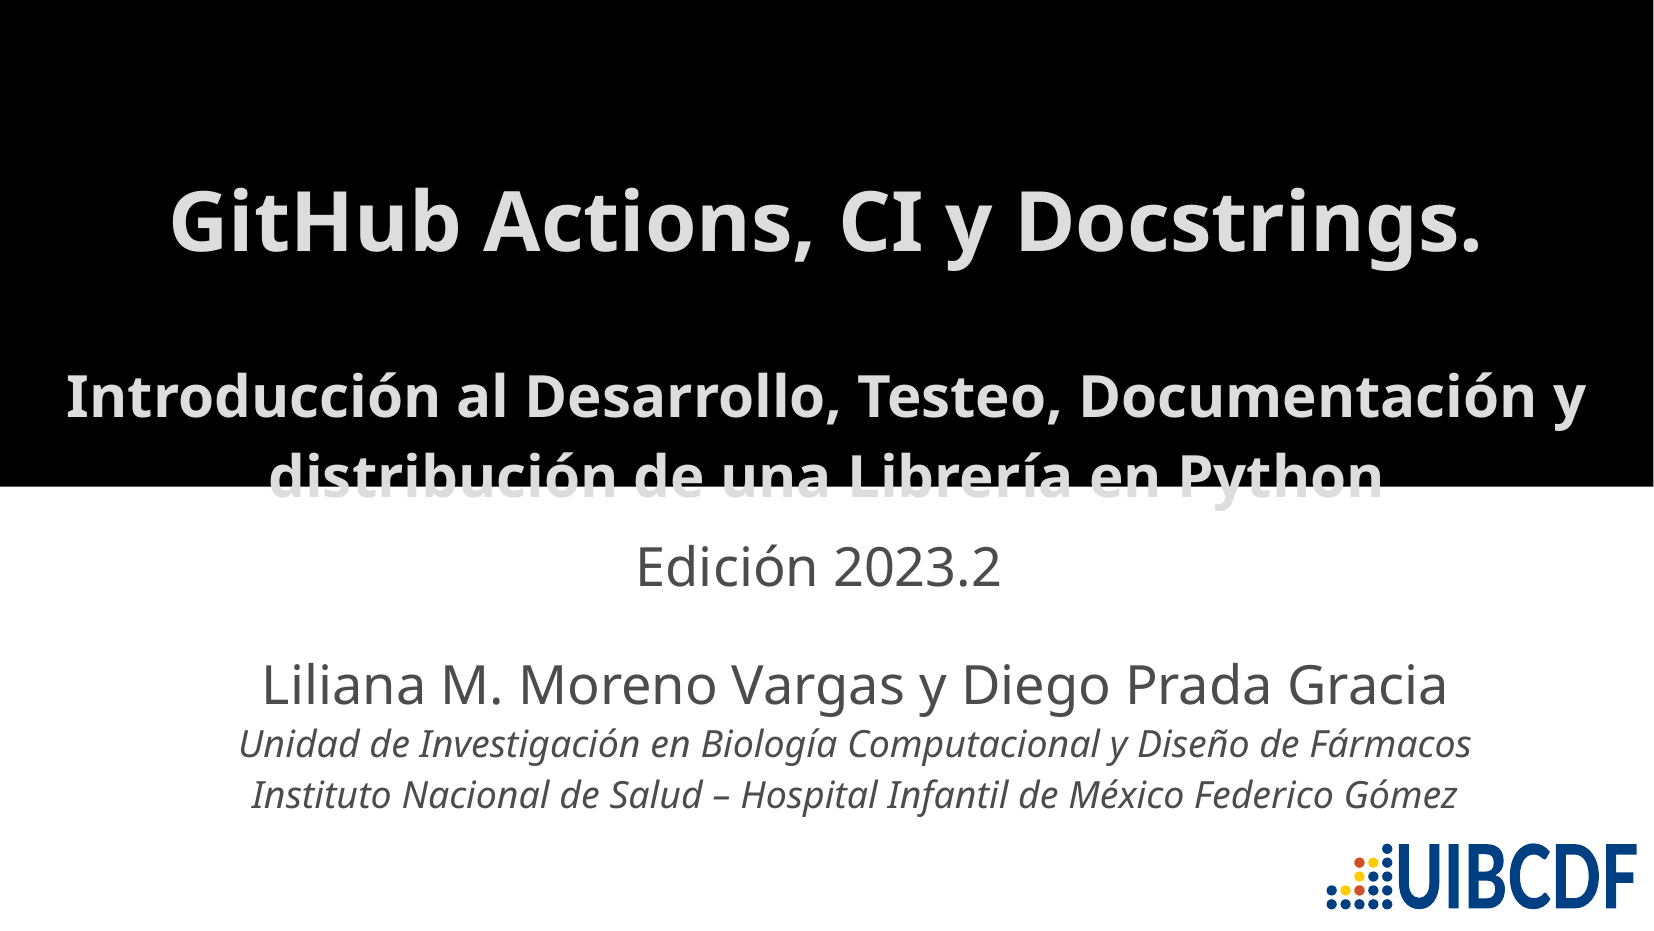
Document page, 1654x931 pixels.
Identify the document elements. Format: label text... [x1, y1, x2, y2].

picture [1324, 841, 1637, 912]
text_box Unidad de Investigación en Biología Computacional y Diseño de Fármacos Instituto Nacional de Salud – Hospital Infantil de México Federico Gómez [220, 709, 1492, 801]
text_box GitHub Actions, CI y Docstrings. Introducción al Desarrollo, Testeo, Documentación y distribución de una Librería en Python [27, 155, 1627, 496]
text_box Edición 2023.2 [361, 520, 1277, 622]
text_box [0, 0, 1654, 487]
text_box Liliana M. Moreno Vargas y Diego Prada Gracia [237, 638, 1475, 763]
